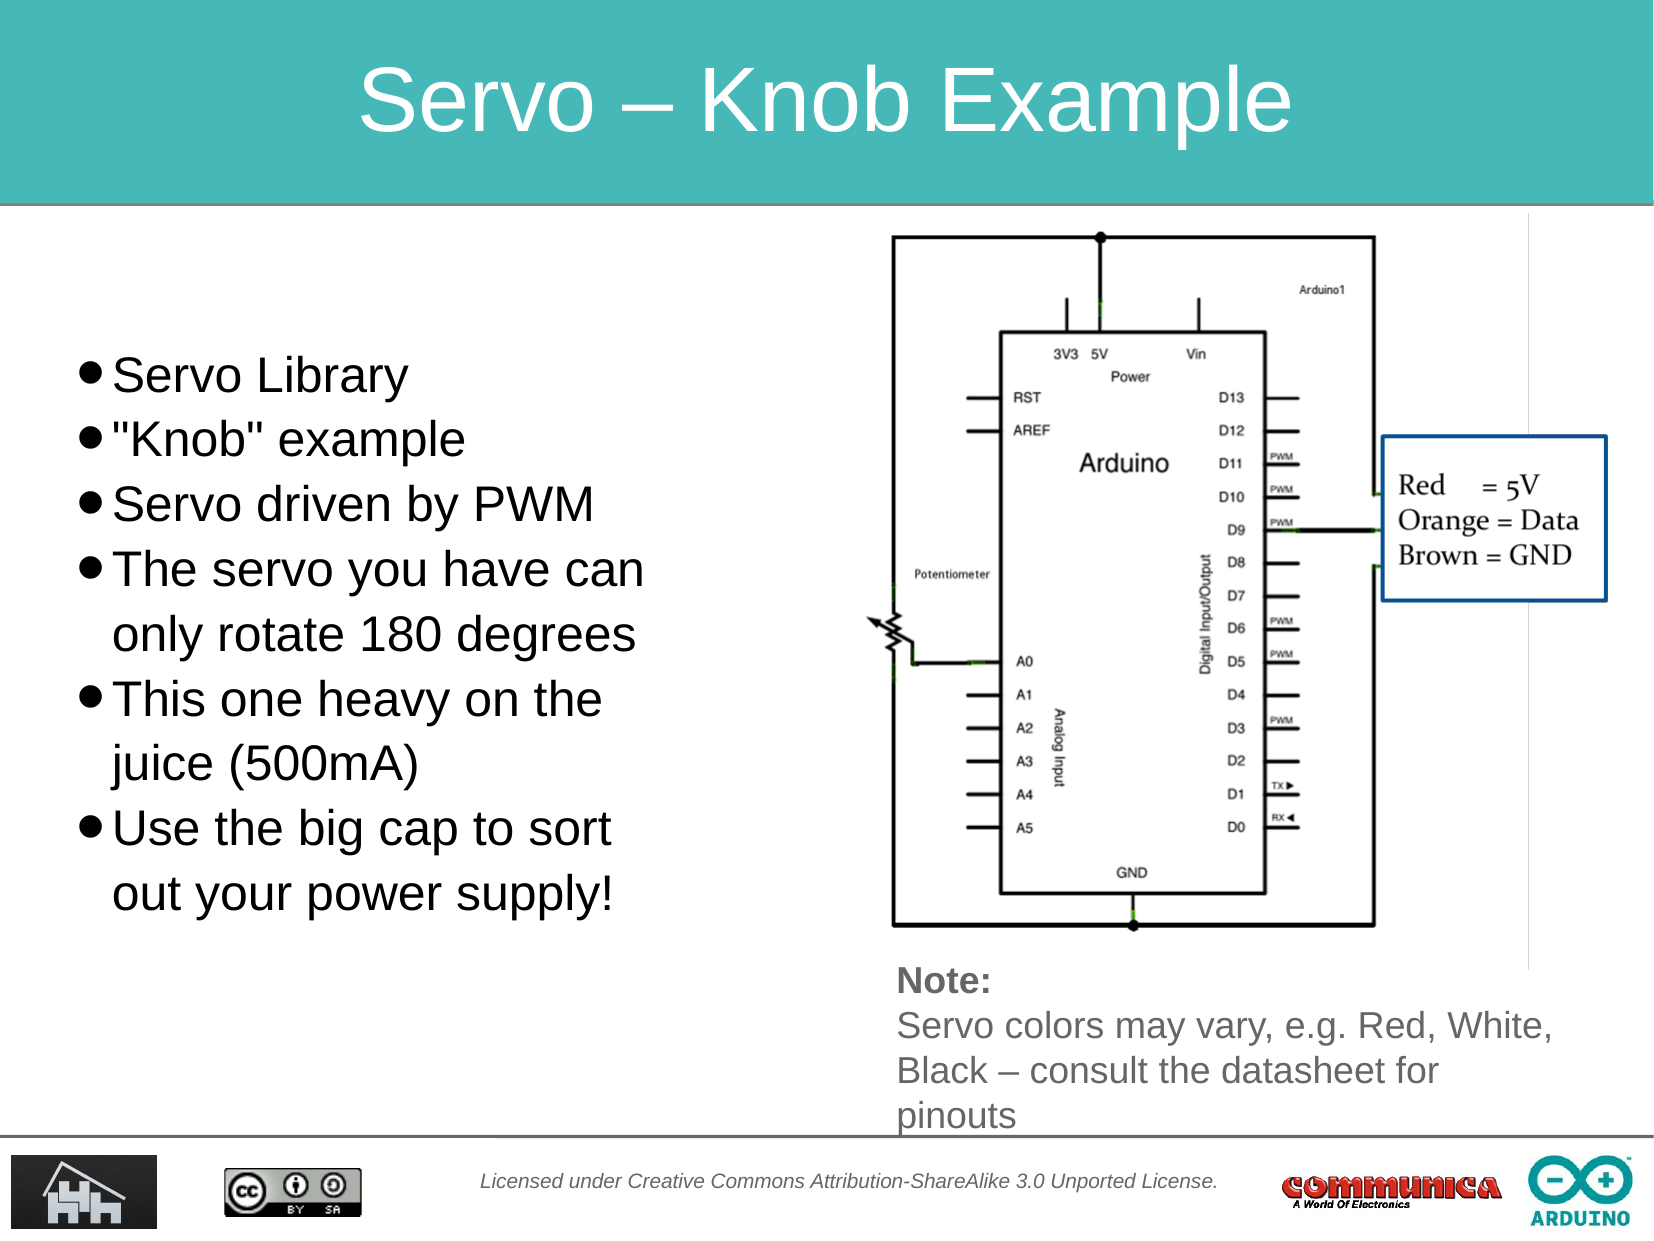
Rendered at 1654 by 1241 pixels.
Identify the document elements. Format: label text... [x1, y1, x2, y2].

text_box Note: Servo colors may vary, e.g. Red, White, Black – consult the datasheet for pinouts [881, 941, 1571, 1223]
picture [11, 1155, 157, 1229]
title Servo – Knob Example [0, 0, 1654, 204]
text_box Servo Library "Knob" example Servo driven by PWM The servo you have can only rotate 180 degrees This one heavy on the juice (500mA) Use the big cap to sort out your power supply! [70, 331, 668, 995]
picture [1264, 1149, 1654, 1241]
picture [224, 1168, 362, 1217]
picture [831, 212, 1654, 971]
